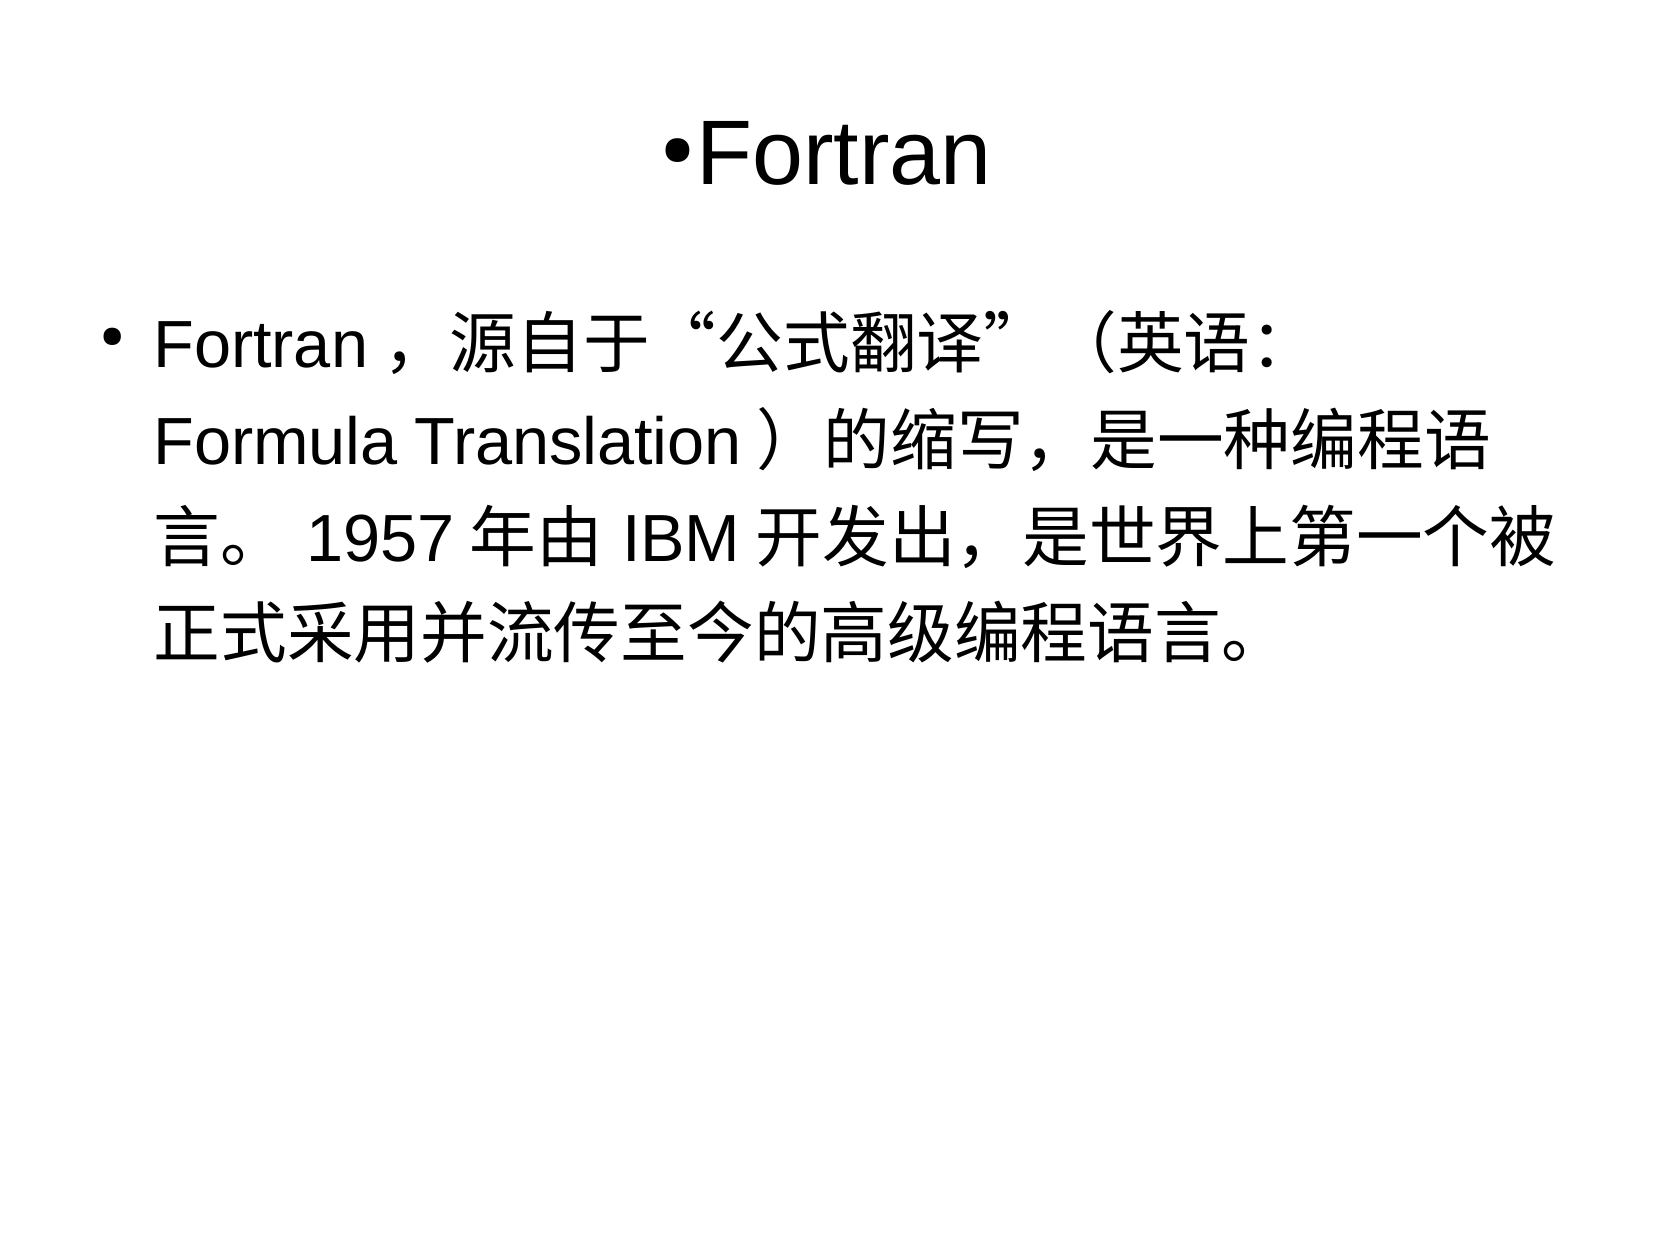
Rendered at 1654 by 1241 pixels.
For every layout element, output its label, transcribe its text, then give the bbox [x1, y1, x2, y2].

title Fortran [82, 49, 1571, 257]
list Fortran，源自于“公式翻译”（英语：Formula Translation）的缩写，是一种编程语言。1957年由IBM开发出，是世界上第一个被正式采用并流传至今的高级编程语言。 [82, 290, 1571, 1010]
